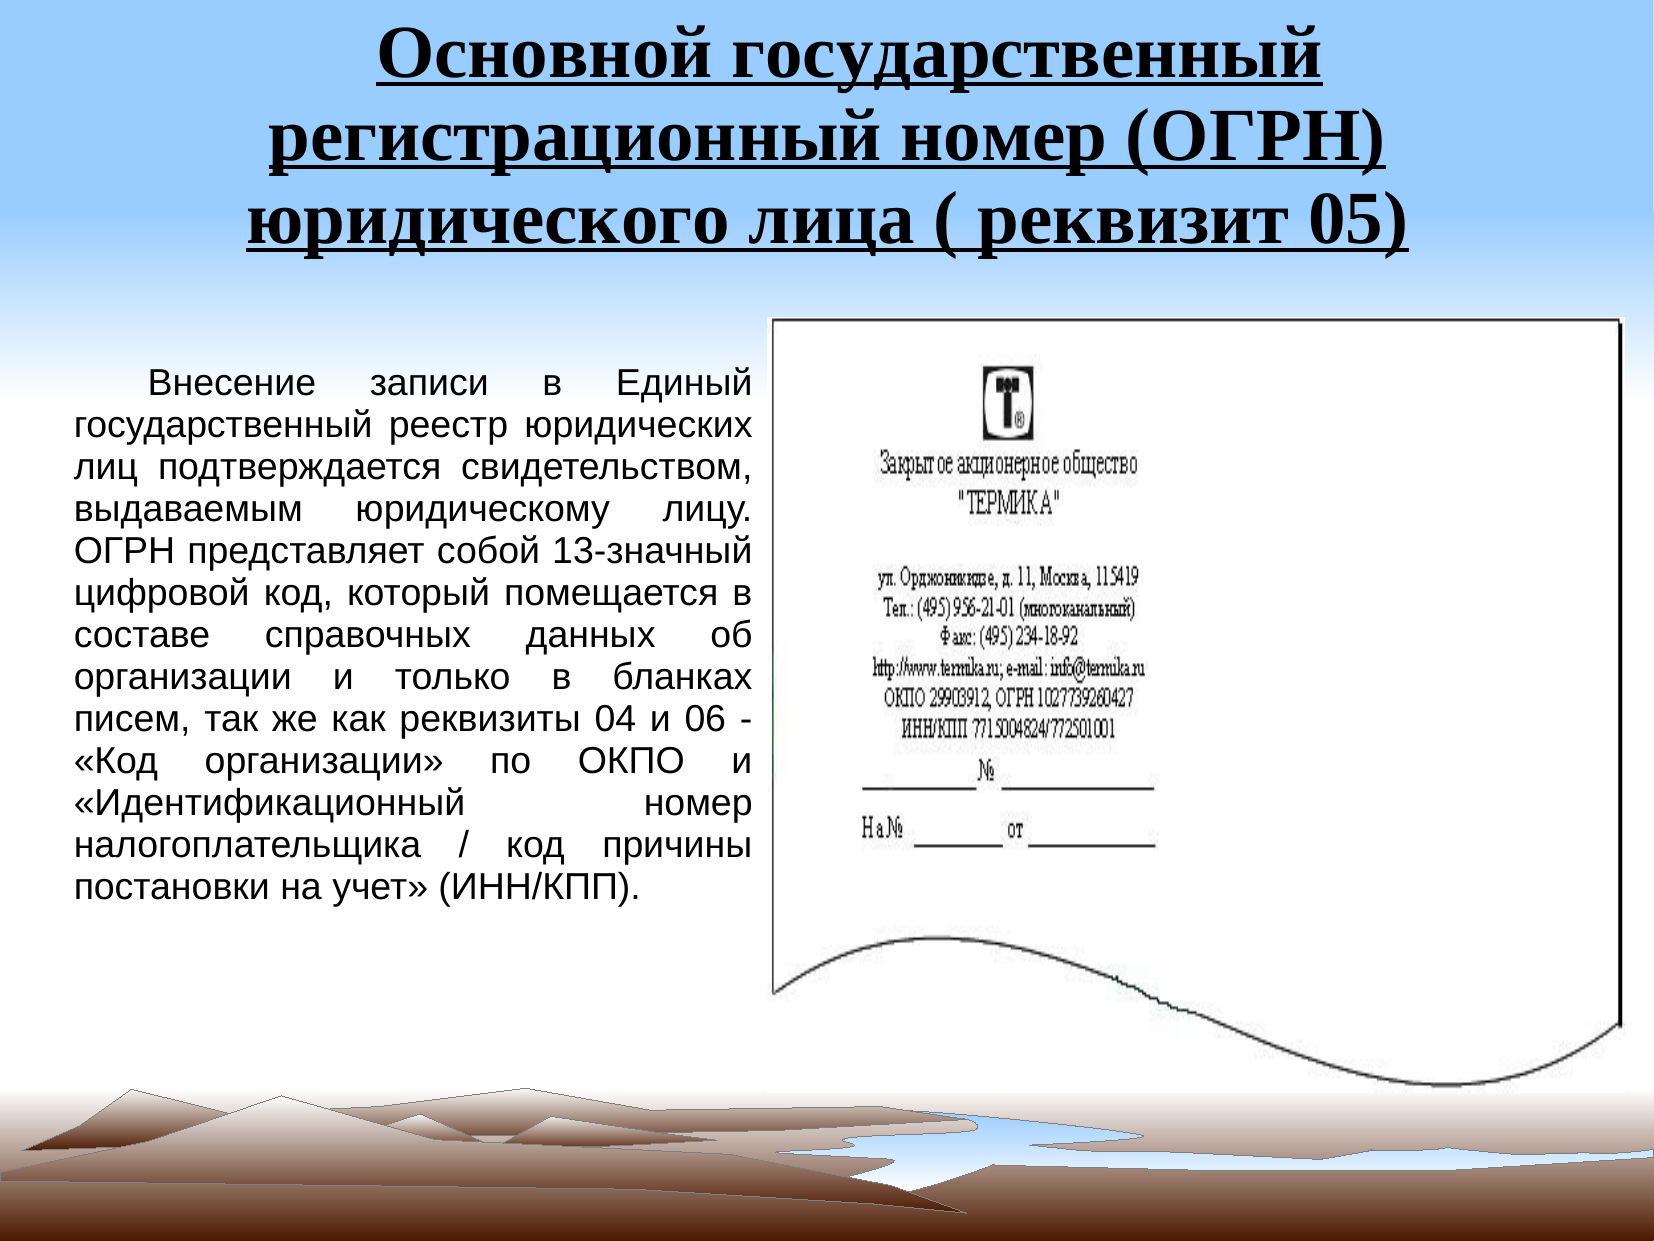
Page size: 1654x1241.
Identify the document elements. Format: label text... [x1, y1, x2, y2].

title Основной государственный регистрационный номер (ОГРН) юридического лица ( реквизит 05) [121, 10, 1534, 260]
picture [767, 317, 1625, 1093]
text_box Внесение записи в Единый государственный реестр юридических лиц подтверждается свидетельством, выдаваемым юридическому лицу. ОГРН представляет собой 13-значный цифровой код, который помещается в составе справочных данных об организации и только в бланках писем, так же как реквизиты 04 и 06 - «Код организации» по ОКПО и «Идентификационный номер налогоплательщика / код причины постановки на учет» (ИНН/КПП). [59, 354, 767, 1093]
